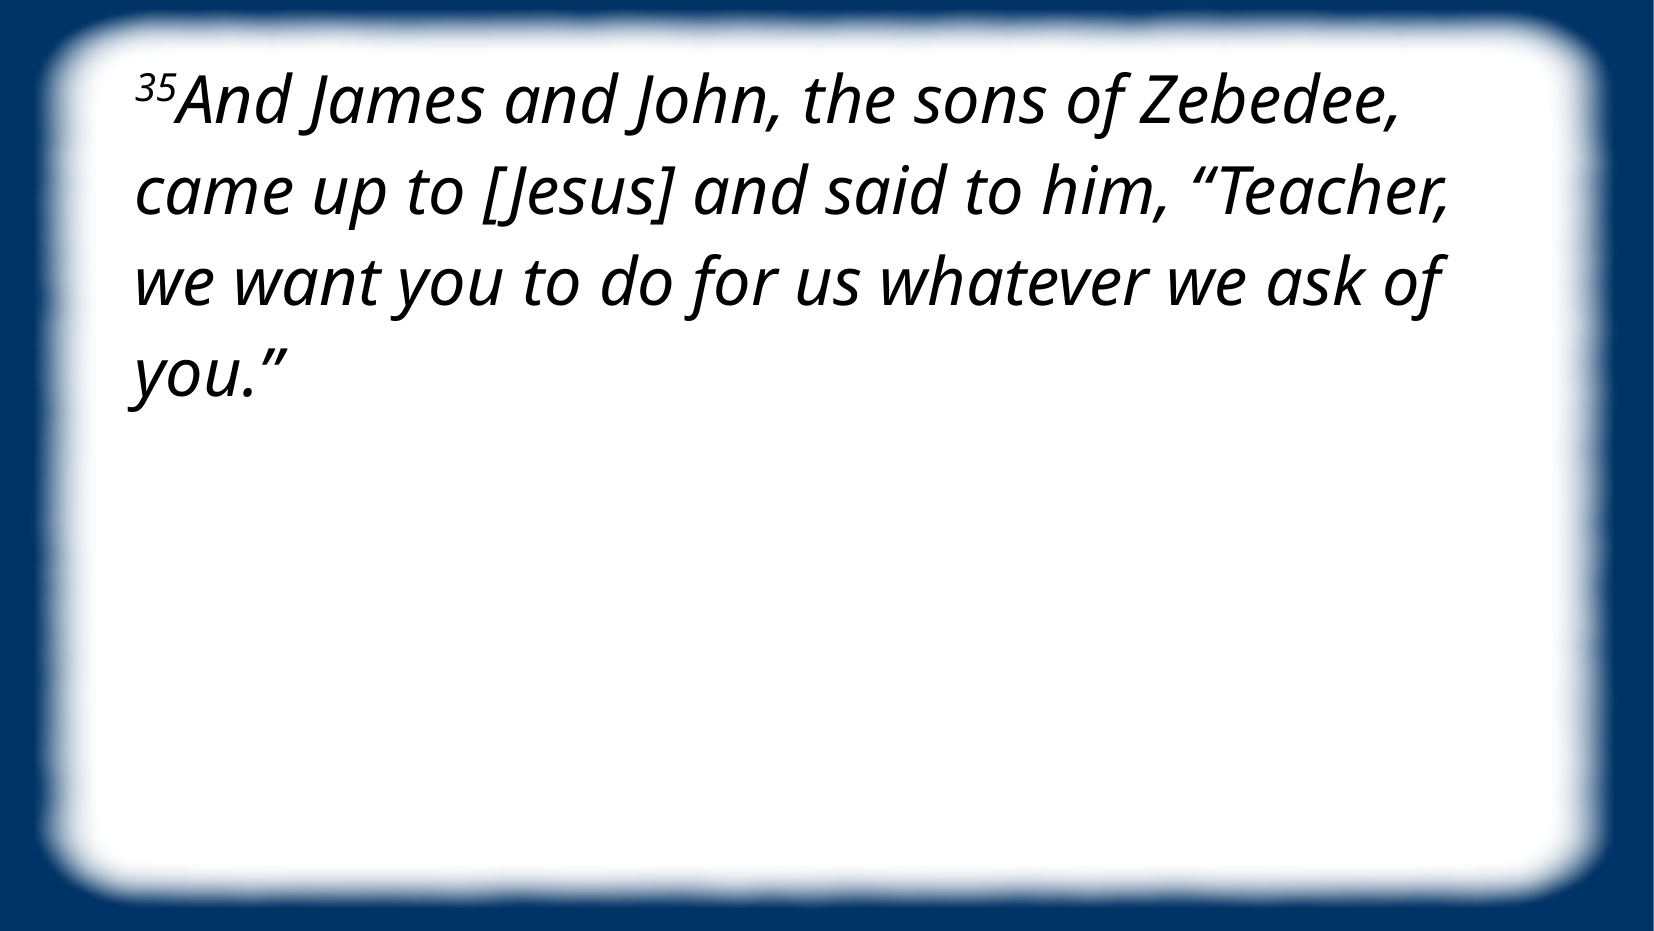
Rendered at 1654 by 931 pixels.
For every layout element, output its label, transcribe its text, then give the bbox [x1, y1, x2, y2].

picture [0, 0, 1654, 931]
text_box 35And James and John, the sons of Zebedee, came up to [Jesus] and said to him, “Teacher, we want you to do for us whatever we ask of you.” [120, 45, 1531, 415]
